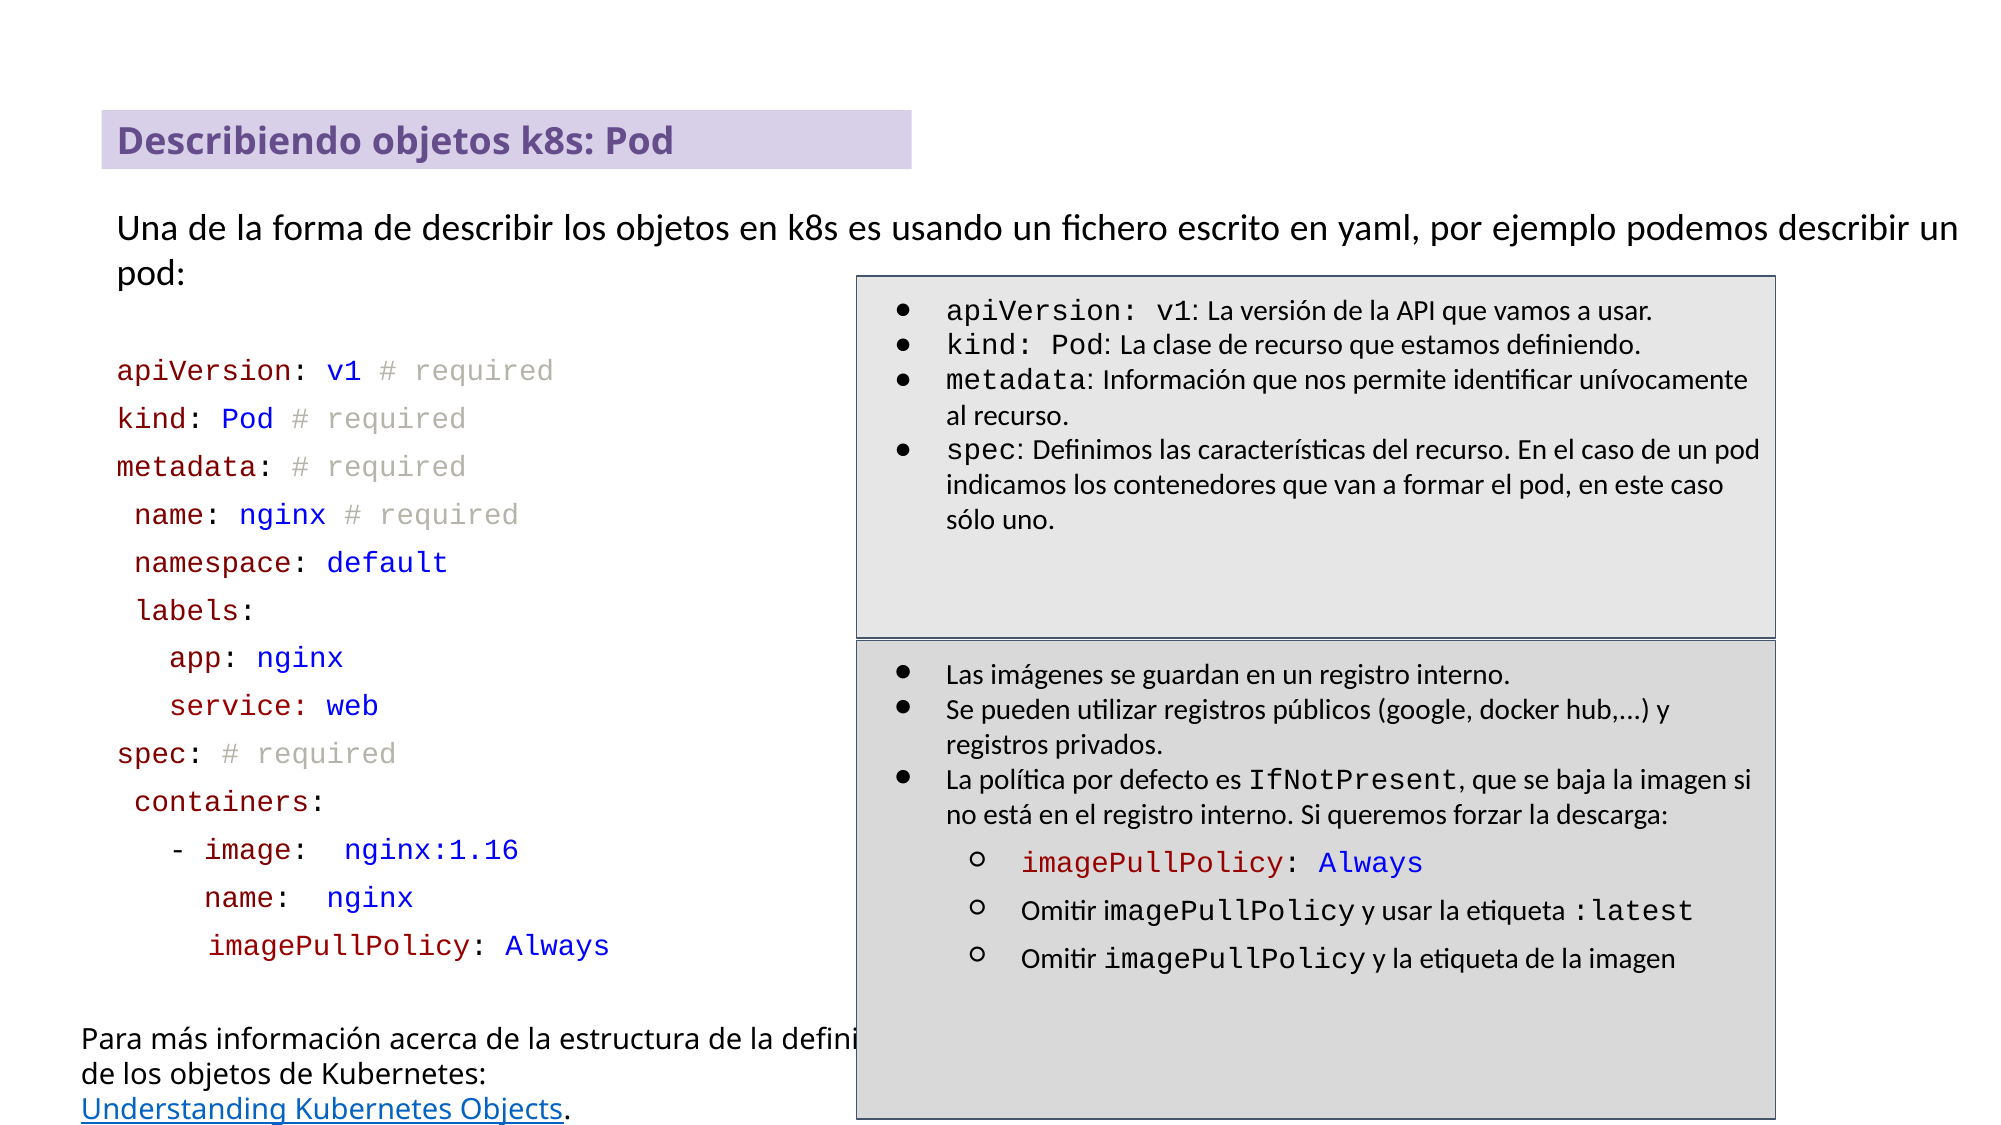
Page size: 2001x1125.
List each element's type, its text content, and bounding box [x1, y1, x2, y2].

text_box apiVersion: v1: La versión de la API que vamos a usar. kind: Pod: La clase de recurso que estamos definiendo. metadata: Información que nos permite identificar unívocamente al recurso. spec: Definimos las características del recurso. En el caso de un pod indicamos los contenedores que van a formar el pod, en este caso sólo uno. [856, 275, 1776, 638]
text_box Para más información acerca de la estructura de la definición de los objetos de Kubernetes: Understanding Kubernetes Objects. [65, 1005, 856, 1114]
text_box Una de la forma de describir los objetos en k8s es usando un fichero escrito en yaml, por ejemplo podemos describir un pod: apiVersion: v1 # required kind: Pod # required metadata: # required name: nginx # required namespace: default labels: app: nginx service: web spec: # required containers: - image: nginx:1.16 name: nginx imagePullPolicy: Always [101, 195, 1977, 901]
text_box Describiendo objetos k8s: Pod [101, 110, 912, 170]
text_box Las imágenes se guardan en un registro interno. Se pueden utilizar registros públicos (google, docker hub,...) y registros privados. La política por defecto es IfNotPresent, que se baja la imagen si no está en el registro interno. Si queremos forzar la descarga: imagePullPolicy: Always Omitir imagePullPolicy y usar la etiqueta :latest Omitir imagePullPolicy y la etiqueta de la imagen [856, 640, 1776, 1120]
